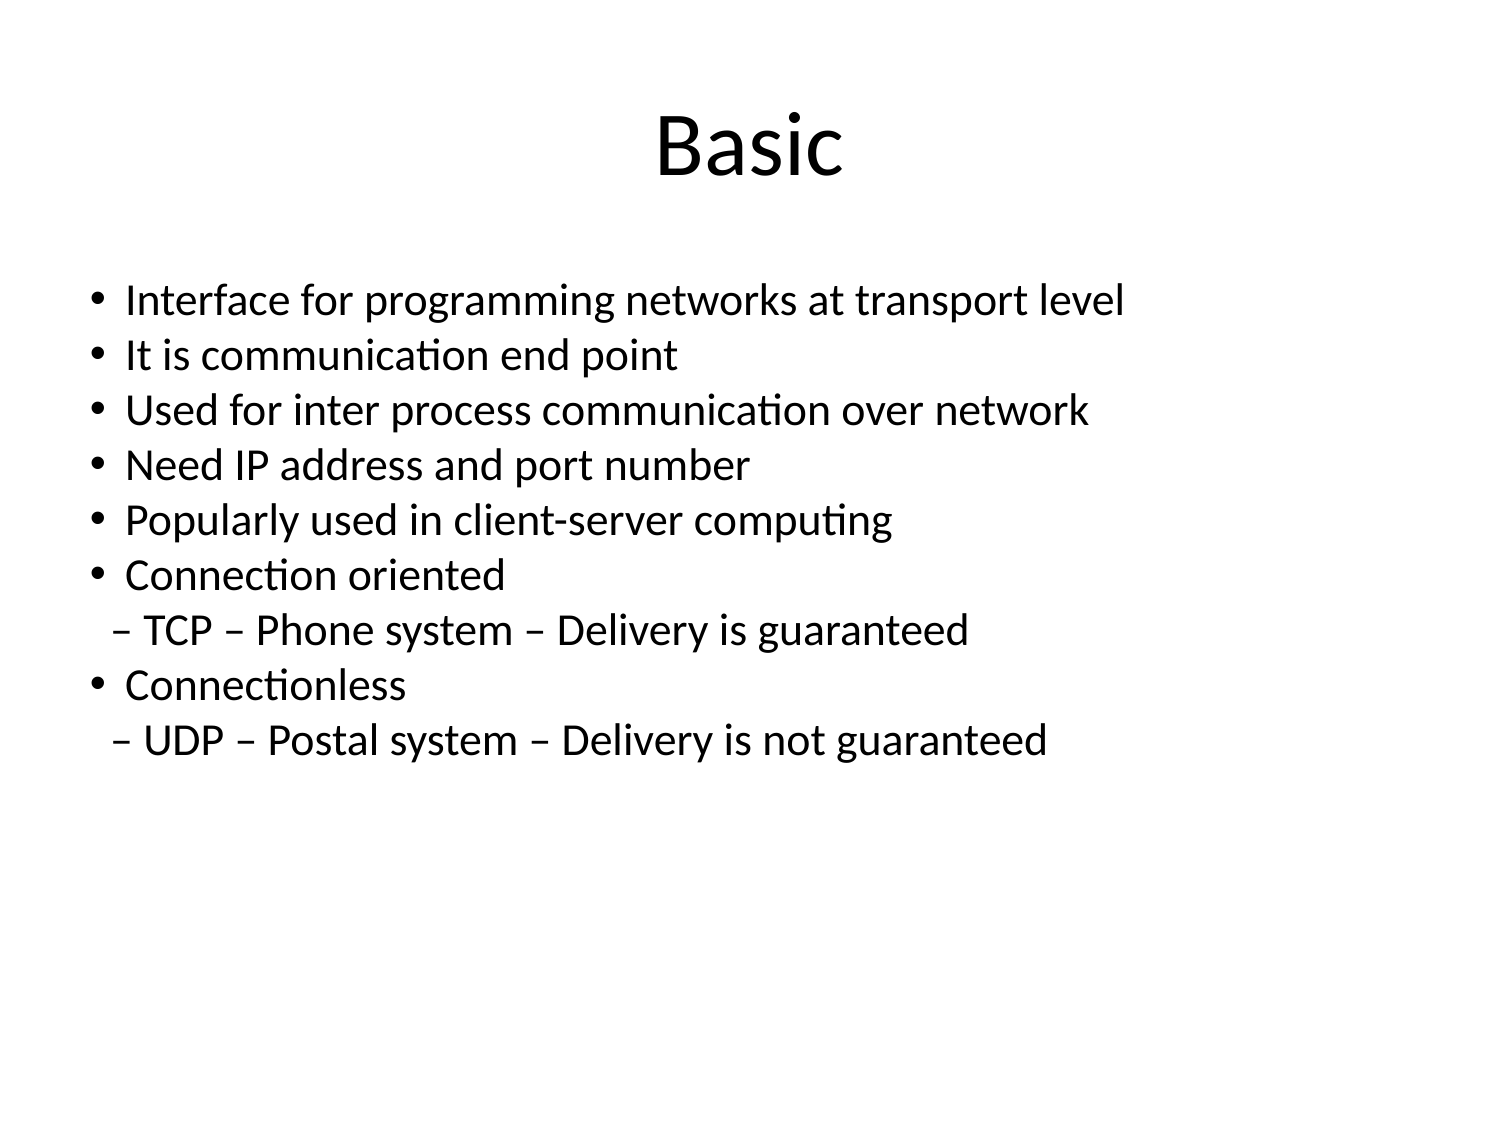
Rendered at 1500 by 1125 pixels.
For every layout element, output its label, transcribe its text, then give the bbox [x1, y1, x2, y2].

text_box Interface for programming networks at transport level It is communication end point Used for inter process communication over network Need IP address and port number Popularly used in client-server computing Connection oriented – TCP – Phone system – Delivery is guaranteed Connectionless – UDP – Postal system – Delivery is not guaranteed [75, 262, 1425, 1005]
text_box Basic [75, 45, 1425, 233]
